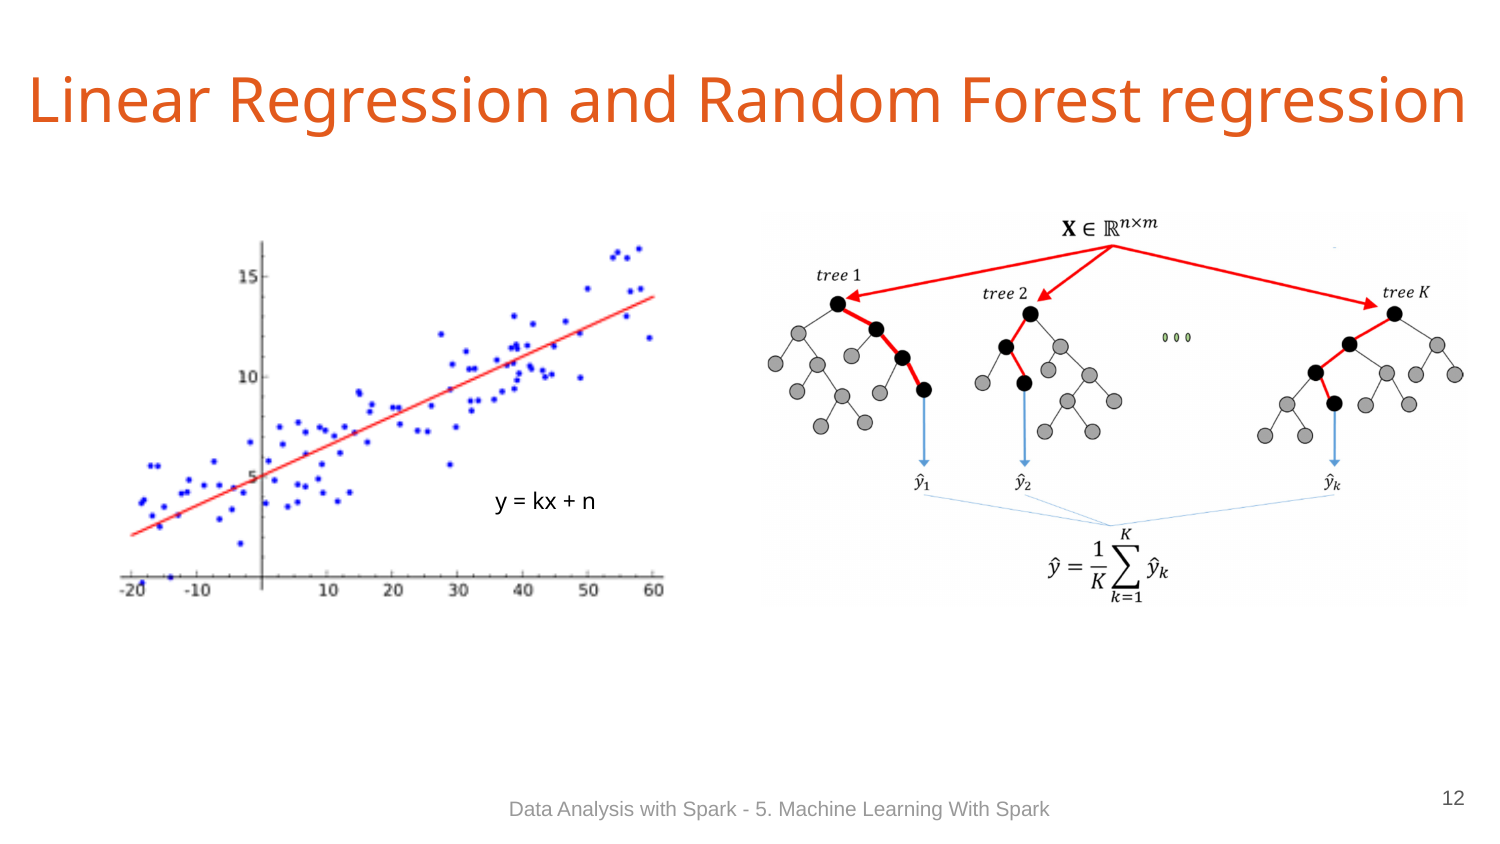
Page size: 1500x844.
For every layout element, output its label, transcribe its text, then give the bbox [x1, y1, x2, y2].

slide_number <number> [1389, 764, 1480, 830]
title Linear Regression and Random Forest regression [12, 34, 1500, 129]
text_box y = kx + n [480, 471, 661, 529]
picture [761, 212, 1468, 607]
picture [108, 231, 674, 607]
text_box Data Analysis with Spark - 5. Machine Learning With Spark [480, 781, 1079, 830]
